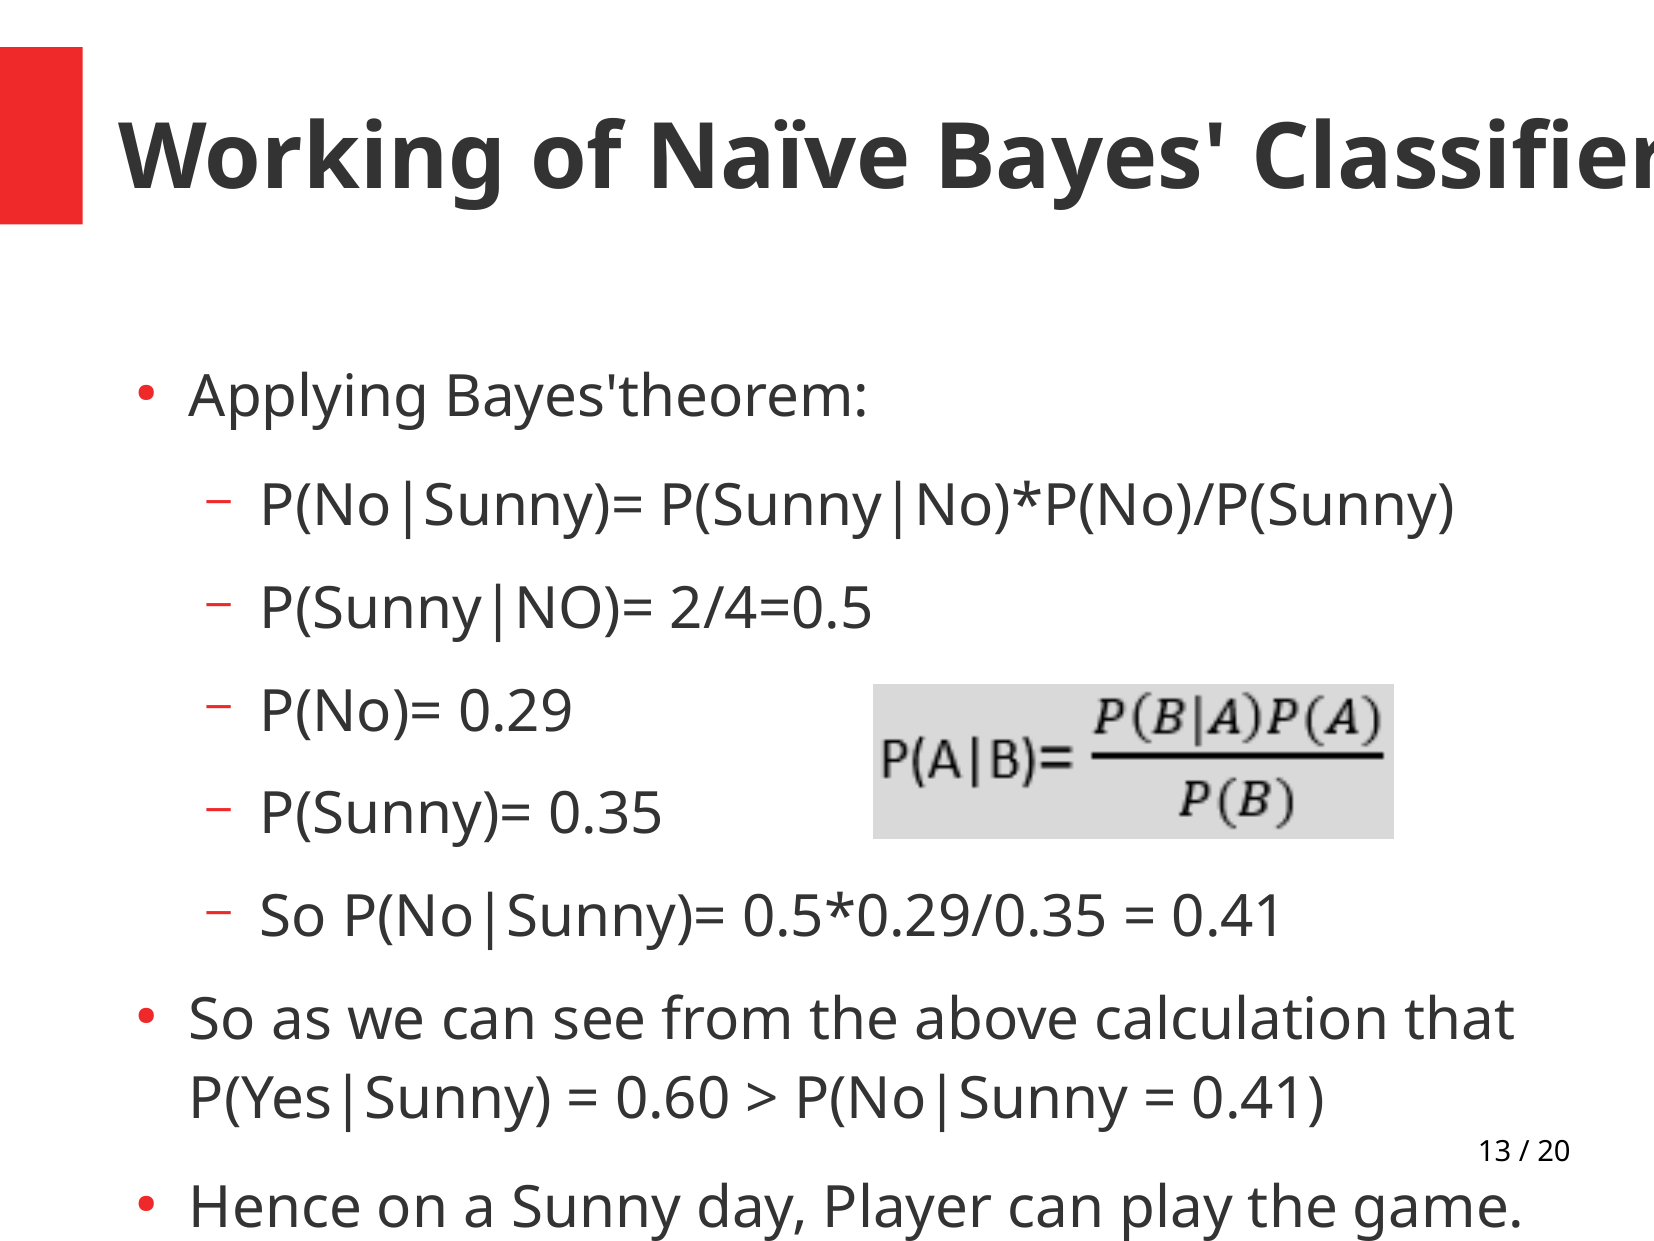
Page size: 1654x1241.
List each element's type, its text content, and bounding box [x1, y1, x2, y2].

list Applying Bayes'theorem: P(No|Sunny)= P(Sunny|No)*P(No)/P(Sunny) P(Sunny|NO)= 2/4=0.5 P(No)= 0.29 P(Sunny)= 0.35 So P(No|Sunny)= 0.5*0.29/0.35 = 0.41 So as we can see from the above calculation that P(Yes|Sunny) = 0.60 > P(No|Sunny = 0.41) Hence on a Sunny day, Player can play the game. [118, 354, 1536, 1074]
title Working of Naïve Bayes' Classifier [118, 28, 1654, 278]
picture [873, 661, 1474, 839]
